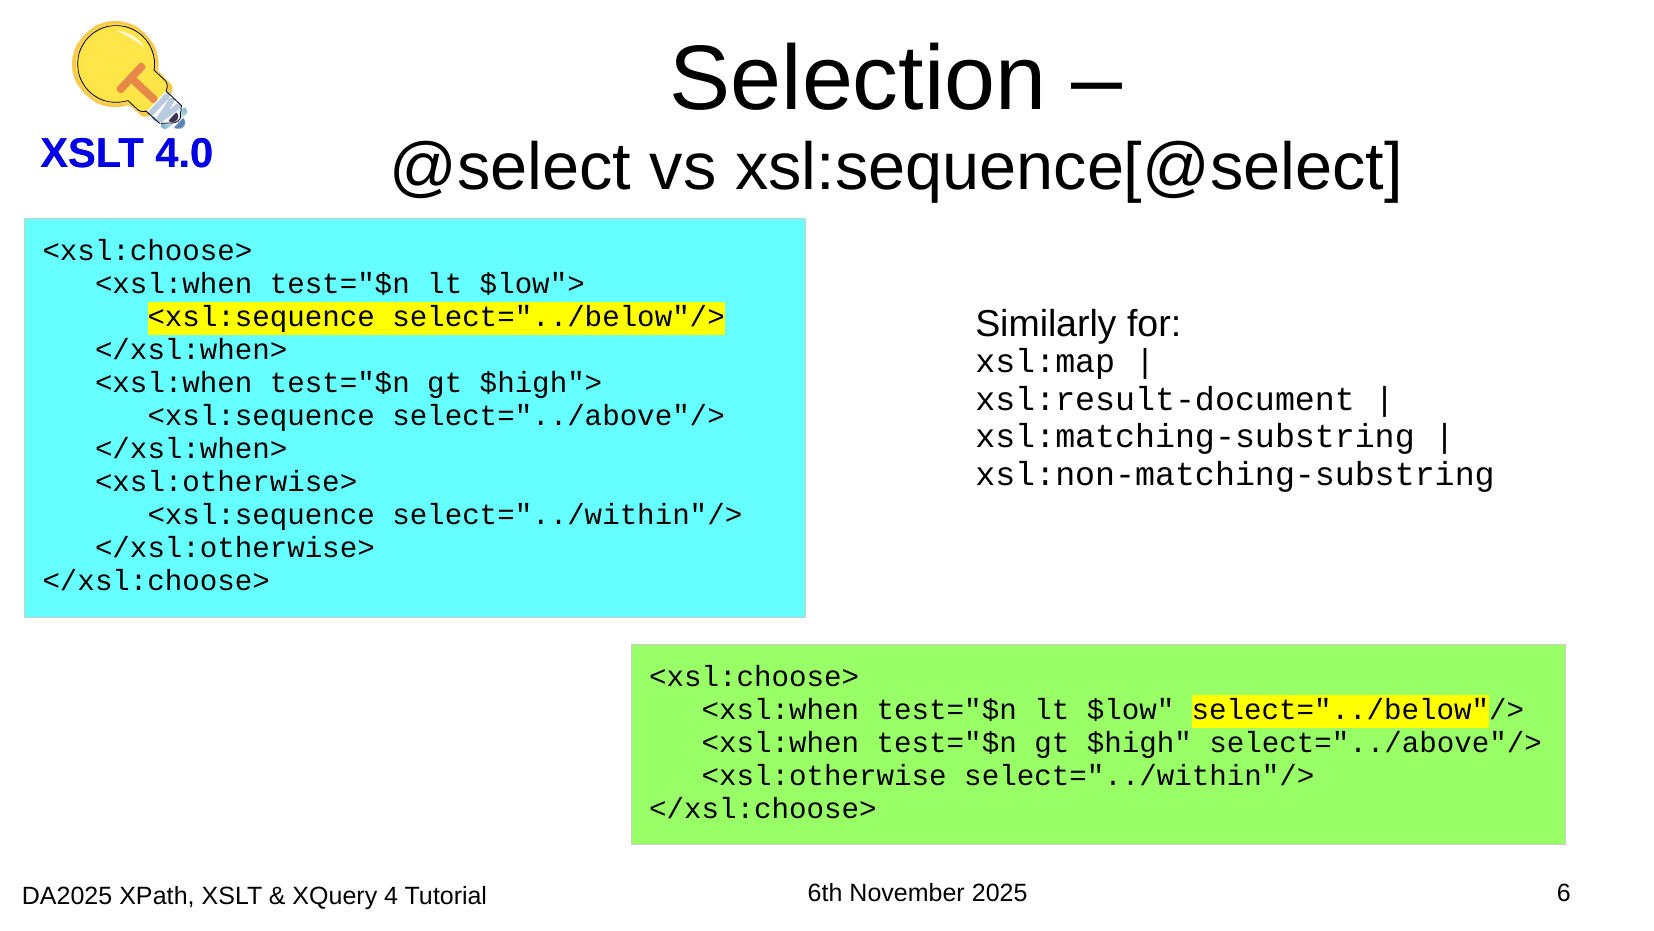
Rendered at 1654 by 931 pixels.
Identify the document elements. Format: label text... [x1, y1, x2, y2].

picture [71, 19, 187, 122]
text_box XSLT 4.0 [25, 122, 233, 185]
title Selection – @select vs xsl:sequence[@select] [222, 26, 1571, 204]
text_box <xsl:choose> <xsl:when test="$n lt $low" select="../below"/> <xsl:when test="$n gt $high" select="../above"/> <xsl:otherwise select="../within"/> </xsl:choose> [631, 644, 1566, 845]
text_box <xsl:choose> <xsl:when test="$n lt $low"> <xsl:sequence select="../below"/> </xsl:when> <xsl:when test="$n gt $high"> <xsl:sequence select="../above"/> </xsl:when> <xsl:otherwise> <xsl:sequence select="../within"/> </xsl:otherwise> </xsl:choose> [24, 218, 806, 618]
text_box Similarly for: xsl:map | xsl:result-document | xsl:matching-substring | xsl:non-matching-substring [960, 295, 1514, 585]
